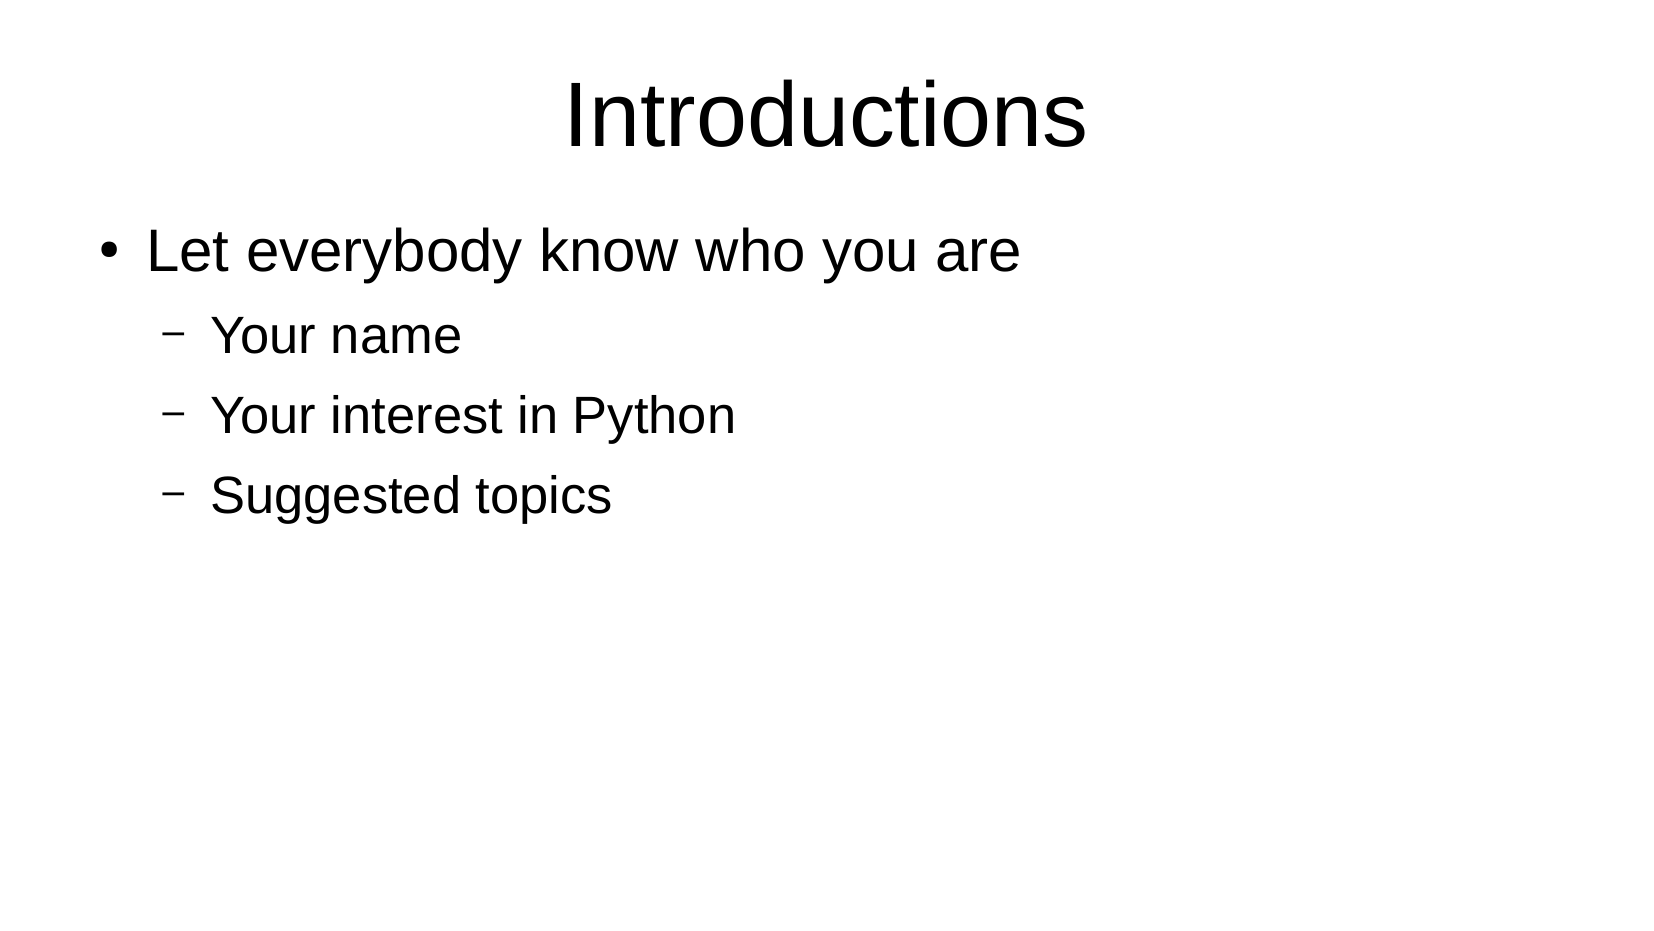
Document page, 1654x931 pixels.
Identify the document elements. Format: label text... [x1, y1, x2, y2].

title Introductions [82, 37, 1571, 193]
list Let everybody know who you are Your name Your interest in Python Suggested topics [82, 217, 1571, 758]
